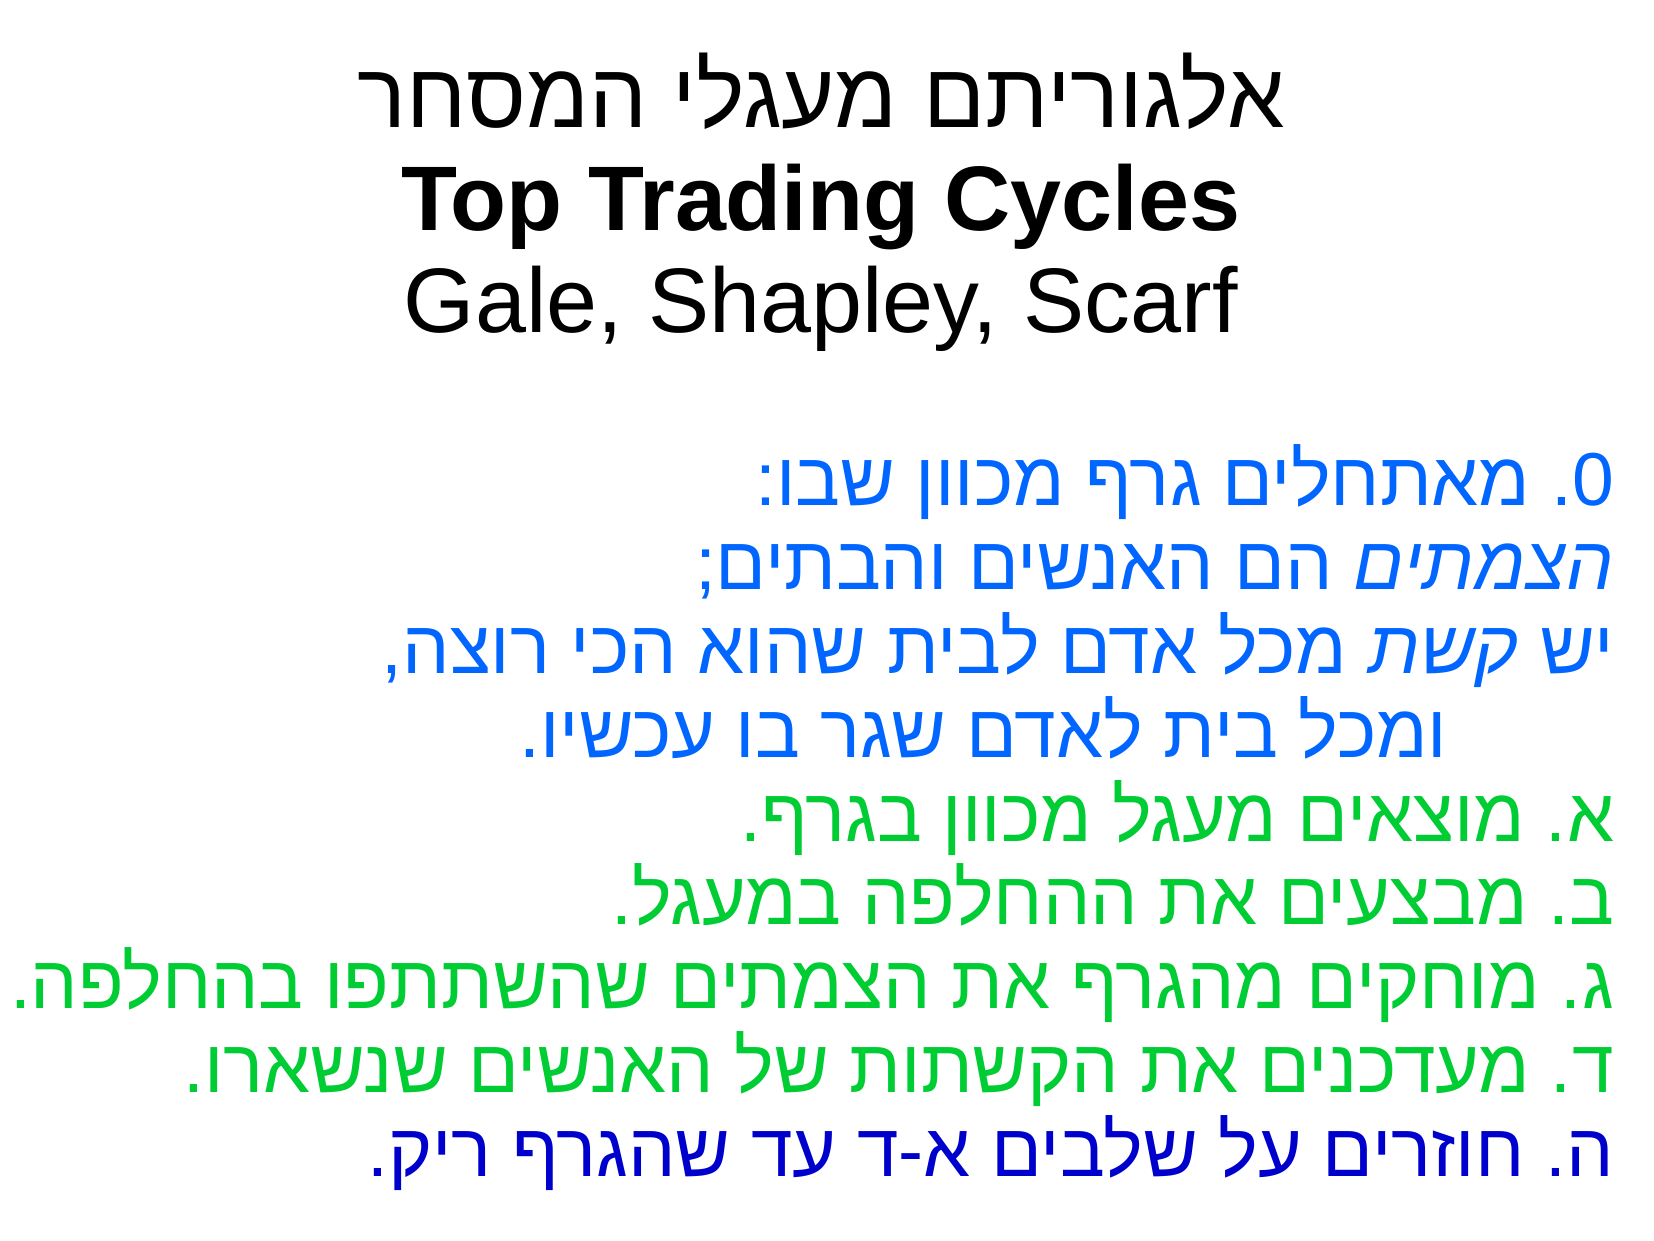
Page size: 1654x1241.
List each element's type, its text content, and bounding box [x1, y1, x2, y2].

title אלגוריתם מעגלי המסחר Top Trading Cycles Gale, Shapley, Scarf [105, 18, 1538, 379]
title 0. מאתחלים גרף מכוון שבו: הצמתים הם האנשים והבתים; יש קשת מכל אדם לבית שהוא הכי רוצה, ומכל בית לאדם שגר בו עכשיו. א. מוצאים מעגל מכוון בגרף. ב. מבצעים את ההחלפה במעגל. ג. מוחקים מהגרף את הצמתים שהשתתפו בהחלפה. ד. מעדכנים את הקשתות של האנשים שנשארו. ה. חוזרים על שלבים א-ד עד שהגרף ריק. [0, 390, 1615, 1241]
